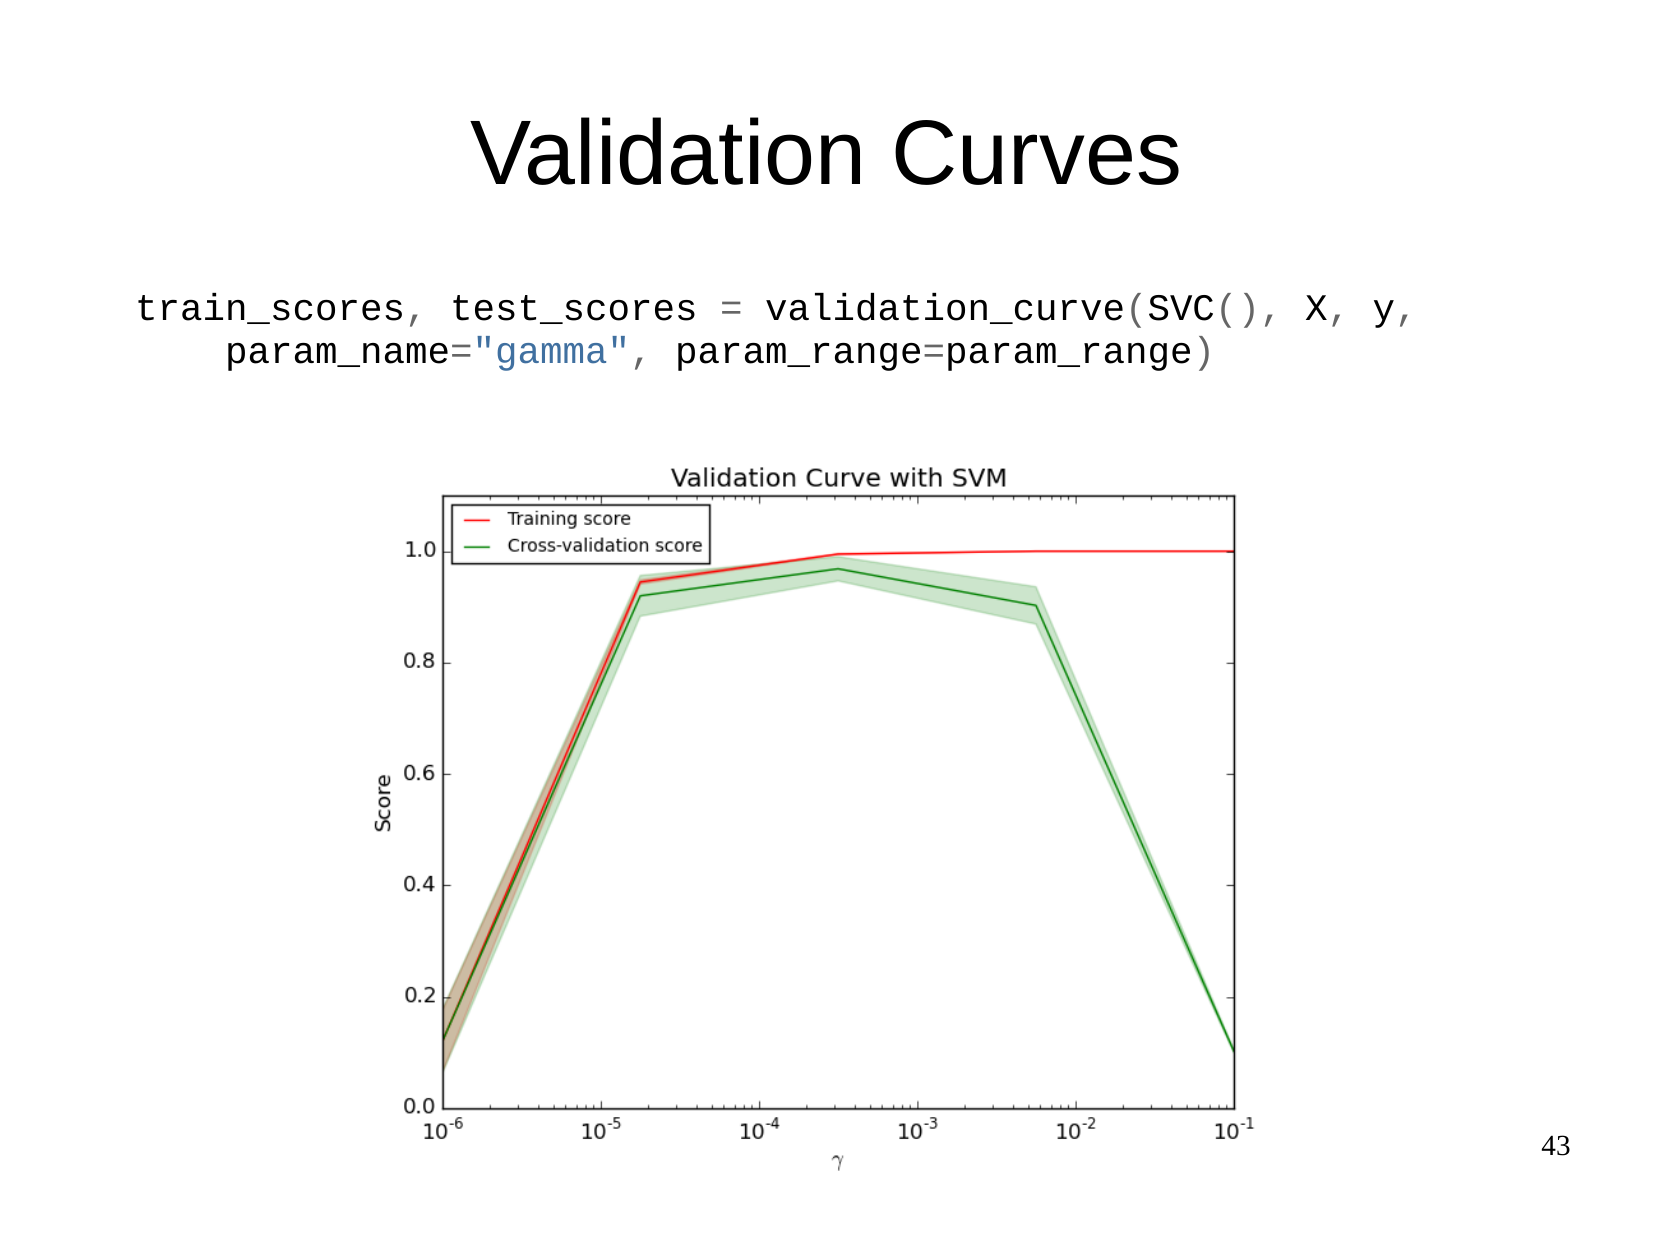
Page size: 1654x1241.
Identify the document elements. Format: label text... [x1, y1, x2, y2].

picture [315, 419, 1336, 1186]
text_box train_scores, test_scores = validation_curve(SVC(), X, y, param_name="gamma", param_range=param_range) [135, 289, 1517, 376]
title Validation Curves [82, 49, 1571, 257]
